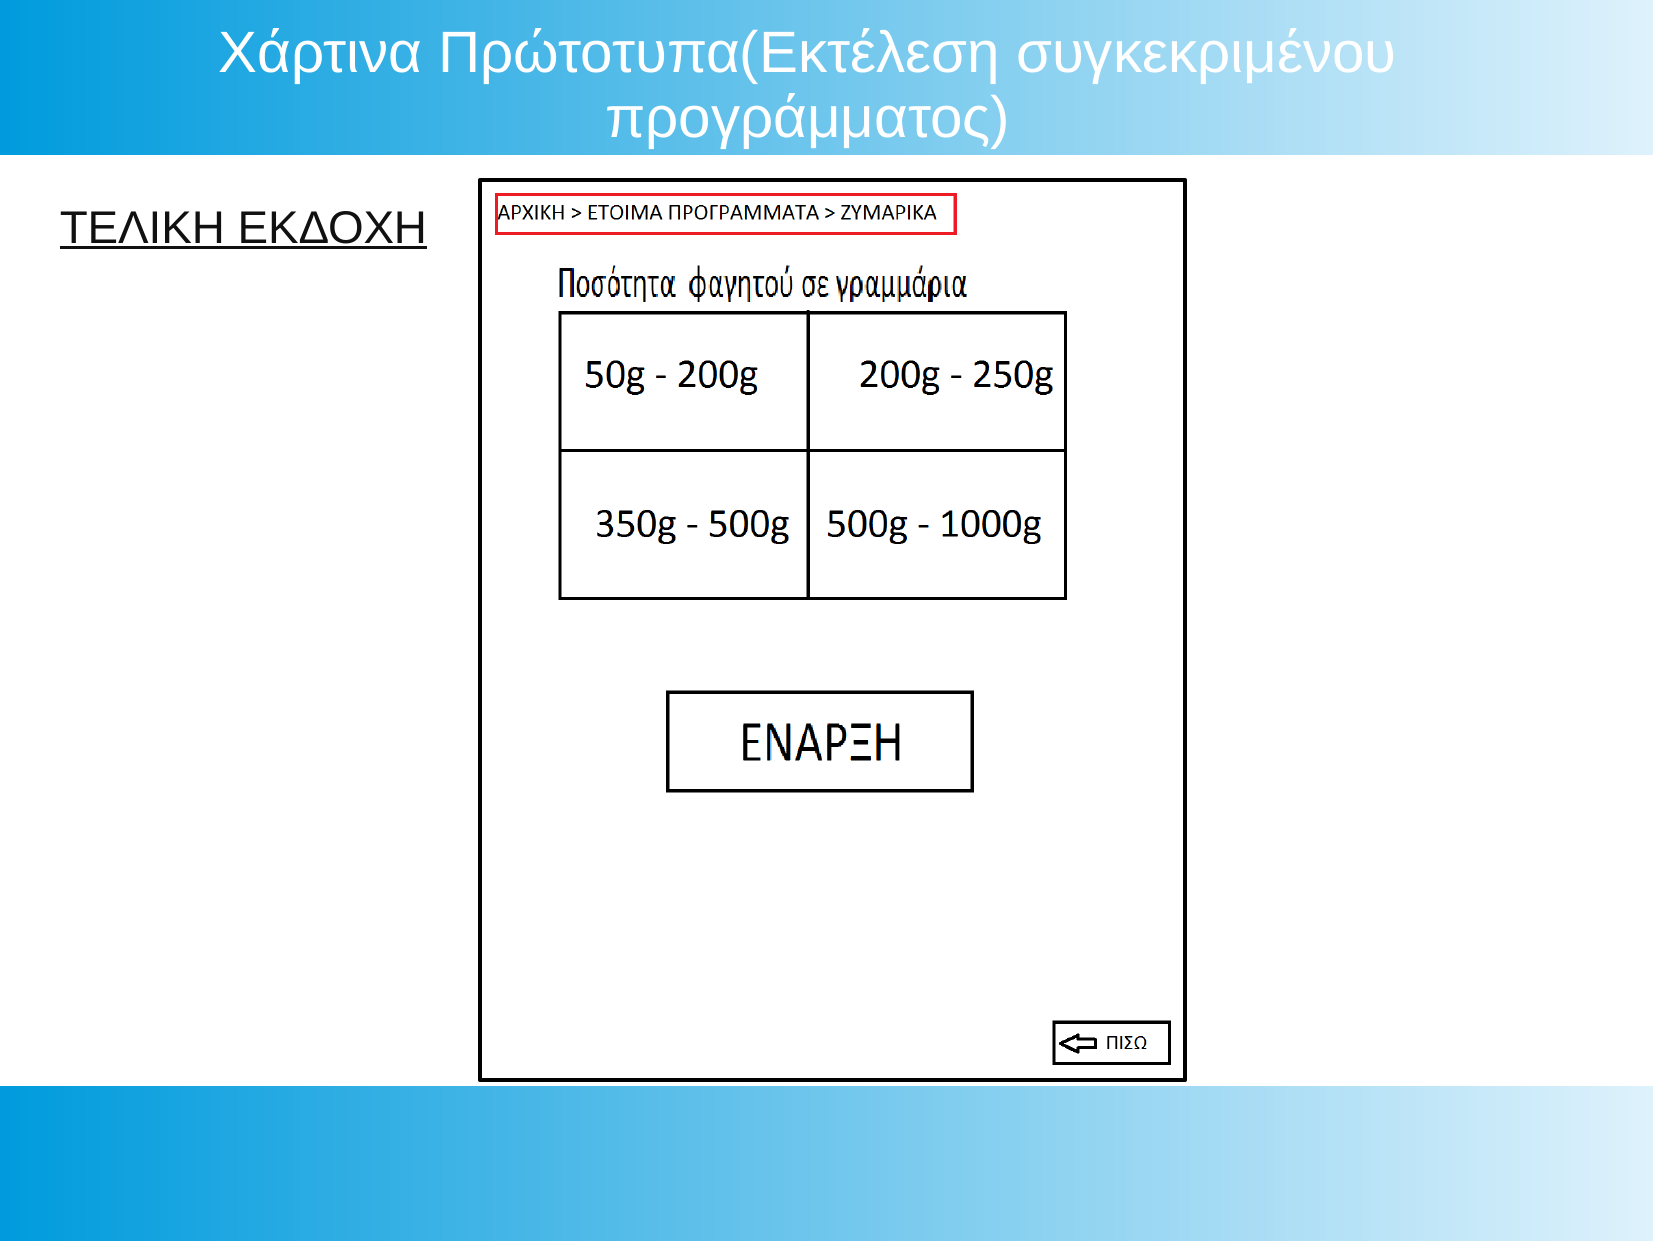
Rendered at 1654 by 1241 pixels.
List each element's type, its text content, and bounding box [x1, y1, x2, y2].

text_box ΤΕΛΙΚΗ ΕΚΔΟΧΗ [45, 195, 676, 266]
picture [495, 188, 1171, 1066]
title Χάρτινα Πρώτοτυπα(Εκτέλεση συγκεκριμένου προγράμματος) [30, 19, 1586, 151]
